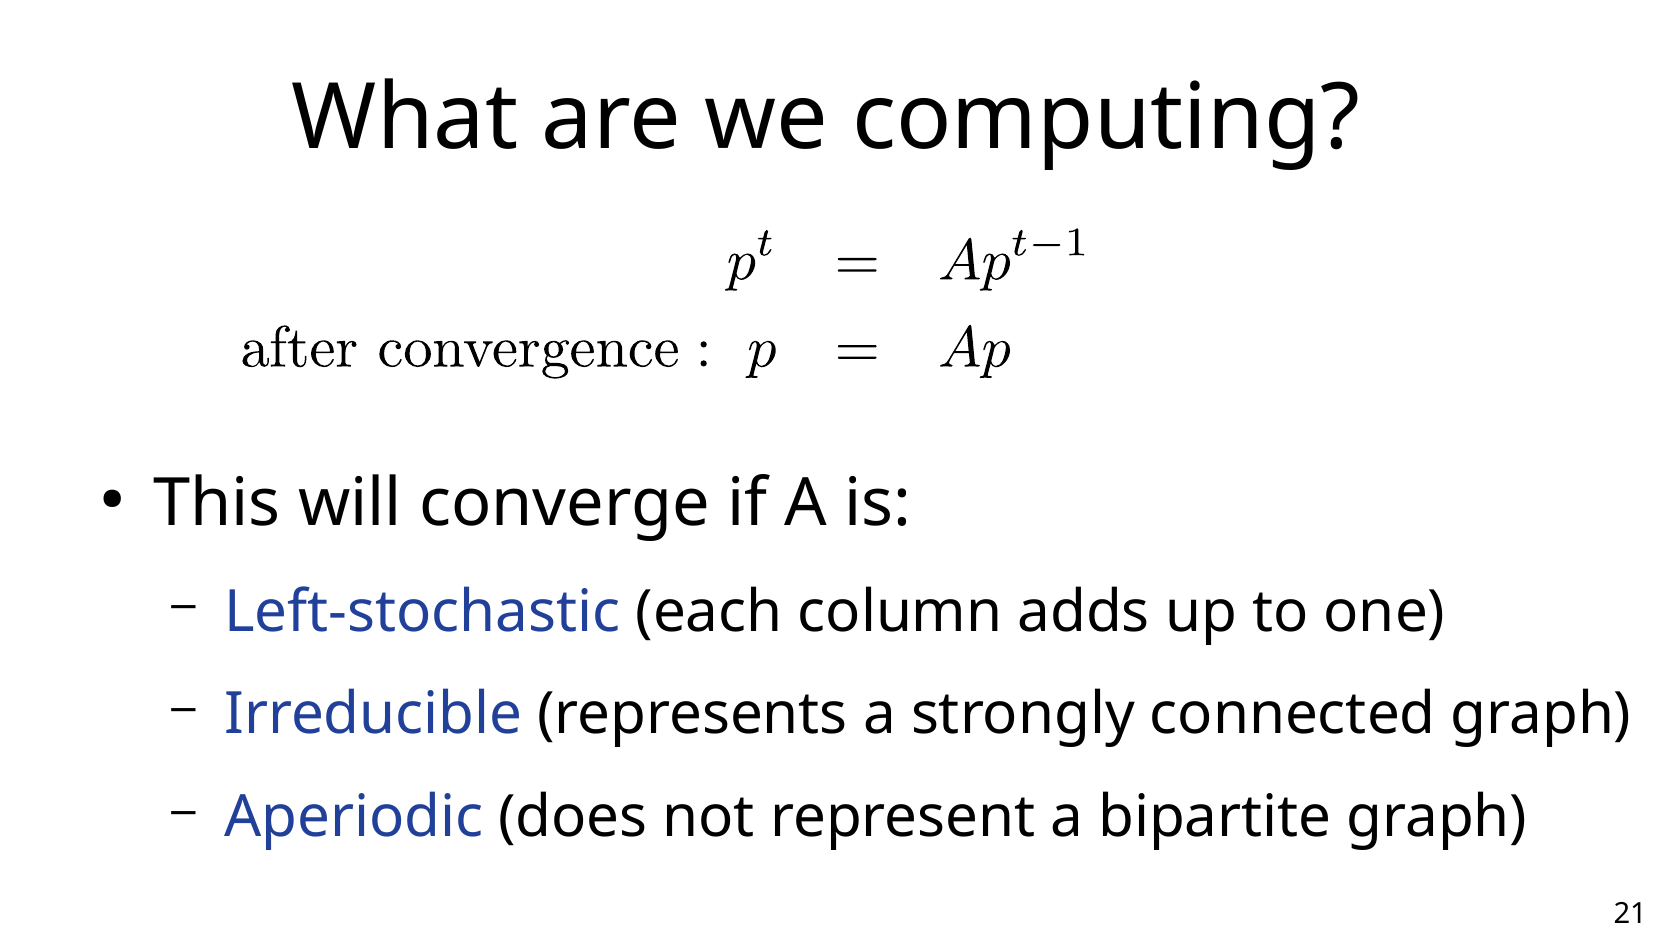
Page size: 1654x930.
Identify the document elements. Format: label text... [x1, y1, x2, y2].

title What are we computing? [82, 1, 1571, 225]
text_box [240, 228, 1088, 379]
list This will converge if A is: Left-stochastic (each column adds up to one) Irreducible (represents a strongly connected graph) Aperiodic (does not represent a bipartite graph) [82, 454, 1651, 909]
